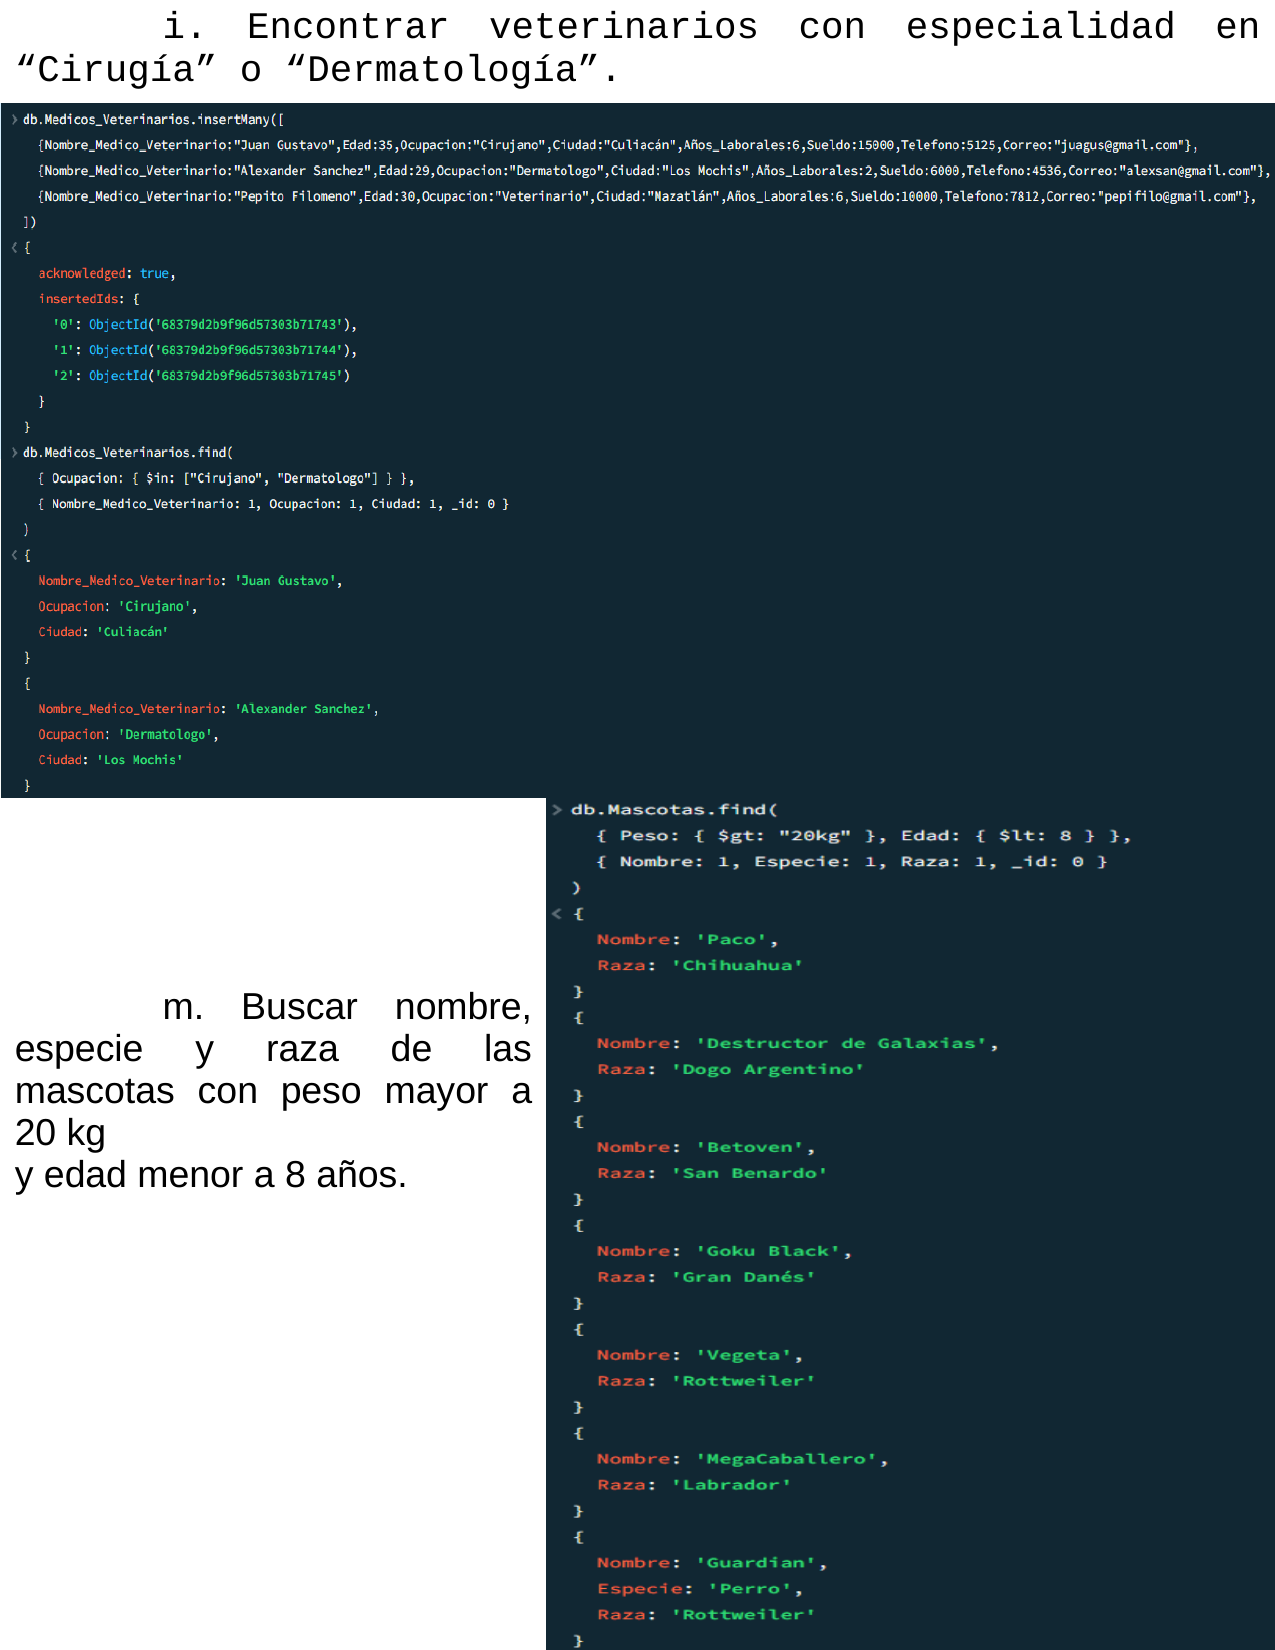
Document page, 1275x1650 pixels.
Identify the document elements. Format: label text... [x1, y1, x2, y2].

text_box m. Buscar nombre, especie y raza de las mascotas con peso mayor a 20 kg y edad menor a 8 años. [0, 978, 546, 1329]
text_box i. Encontrar veterinarios con especialidad en “Cirugía” o “Dermatología”. [0, 0, 1275, 100]
picture [0, 103, 1275, 1650]
